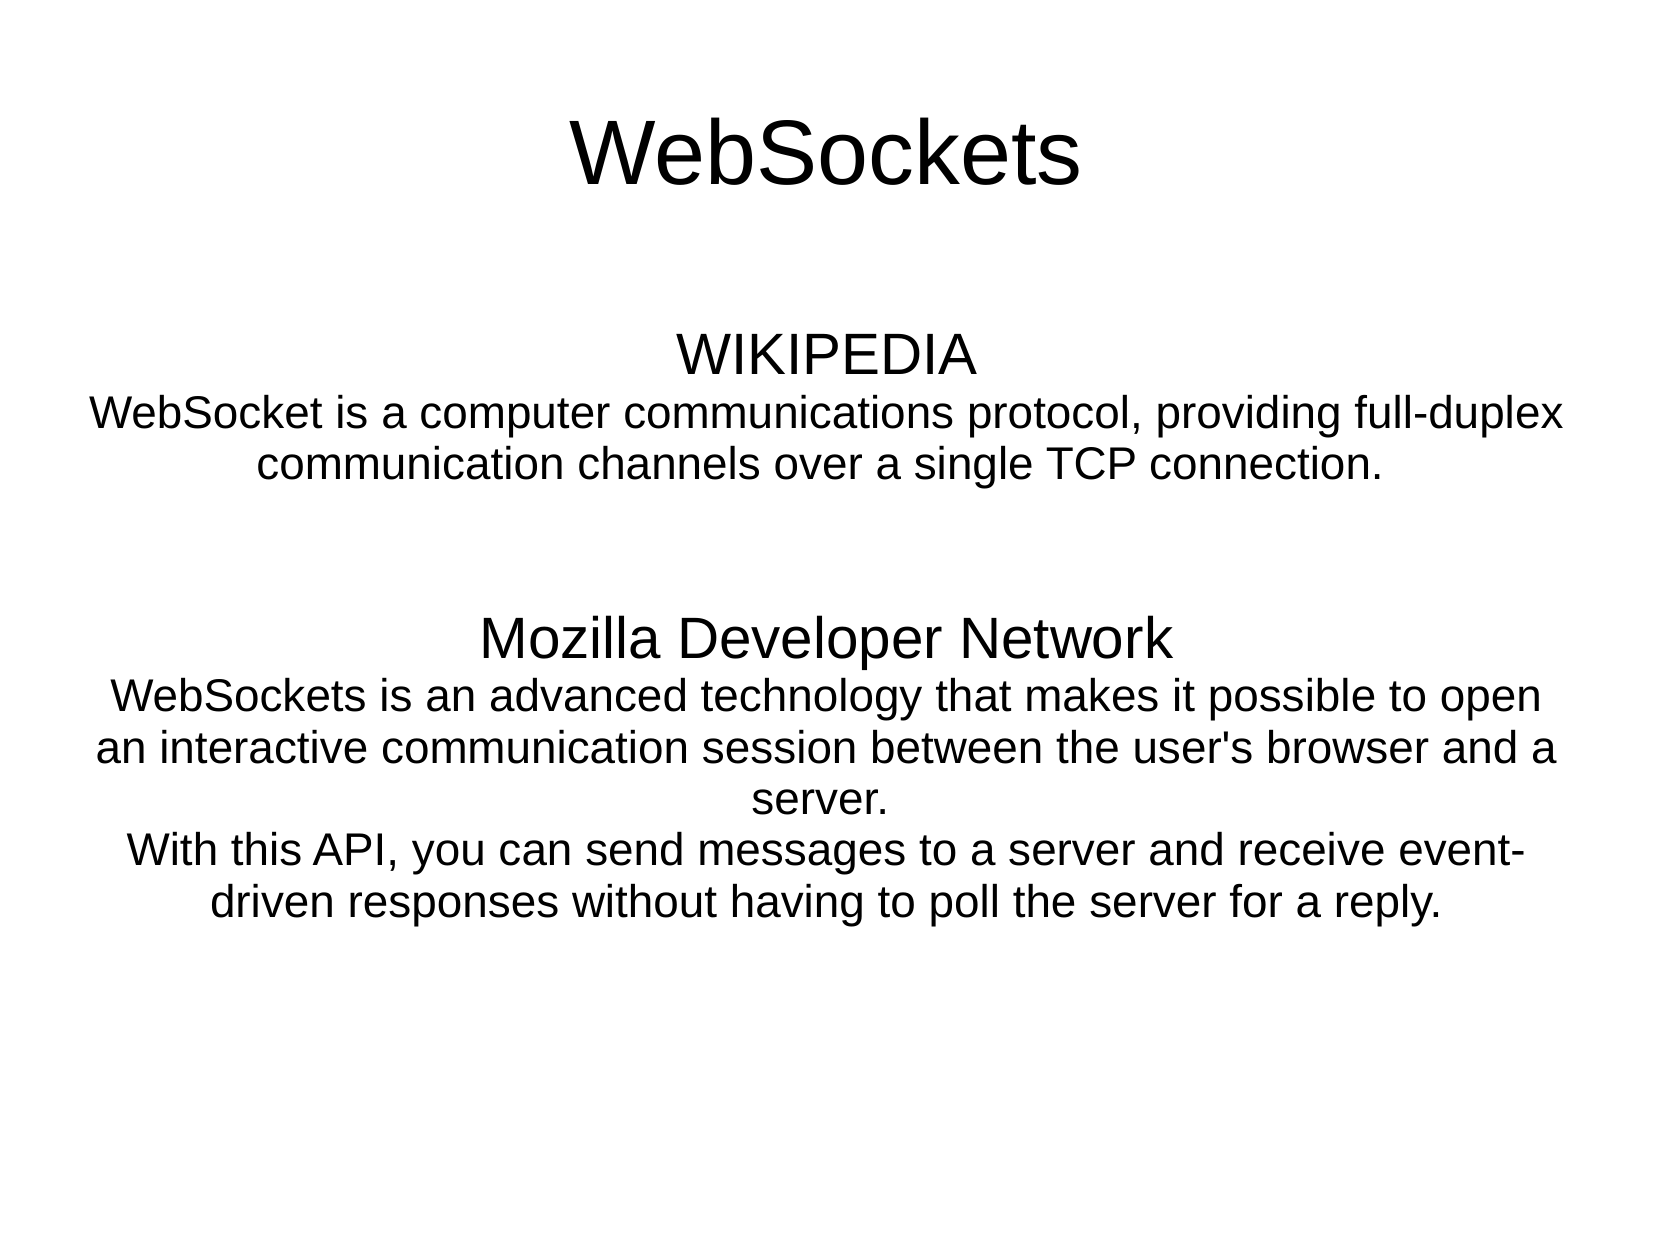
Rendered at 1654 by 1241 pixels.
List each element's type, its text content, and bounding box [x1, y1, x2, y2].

subtitle WIKIPEDIA WebSocket is a computer communications protocol, providing full-duplex communication channels over a single TCP connection. Mozilla Developer Network WebSockets is an advanced technology that makes it possible to open an interactive communication session between the user's browser and a server. With this API, you can send messages to a server and receive event-driven responses without having to poll the server for a reply. [82, 290, 1571, 1010]
title WebSockets [82, 49, 1571, 257]
